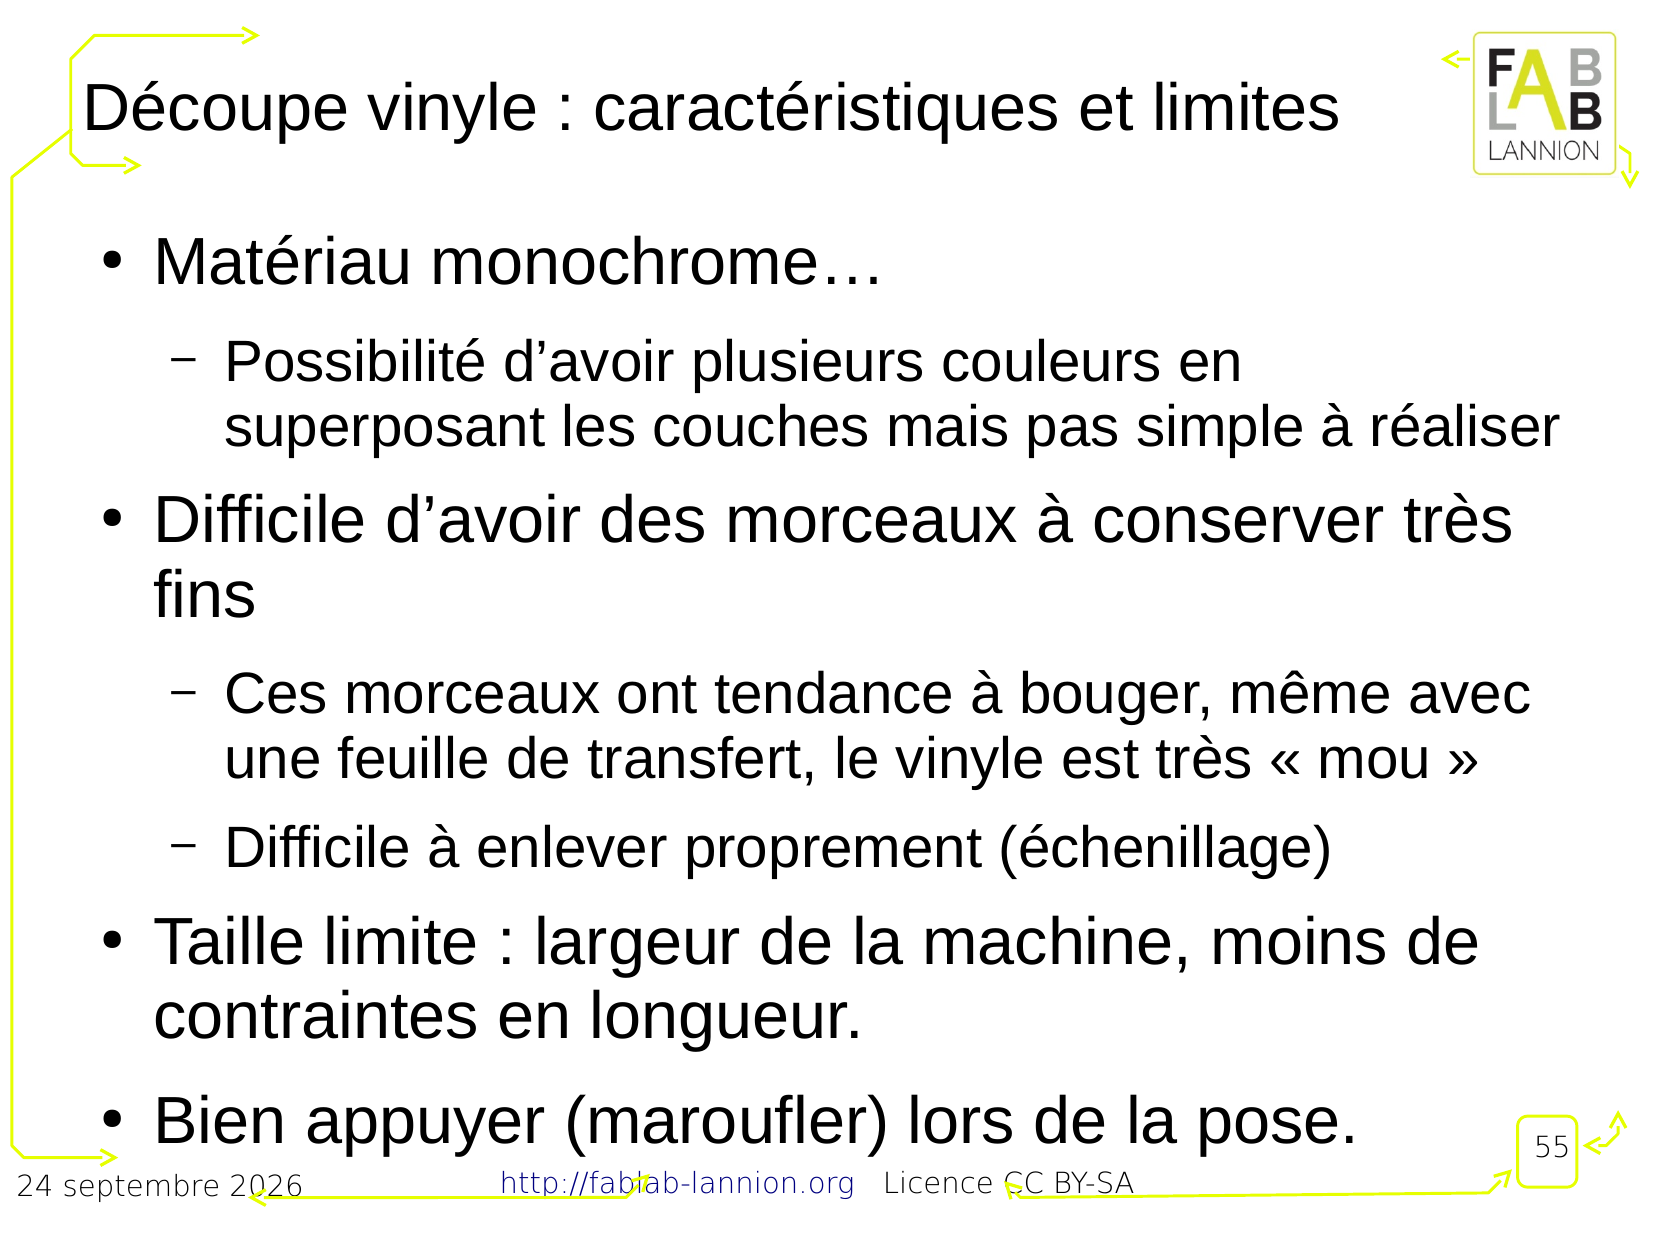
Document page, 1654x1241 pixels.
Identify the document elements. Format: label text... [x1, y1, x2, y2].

title Découpe vinyle : caractéristiques et limites [82, 49, 1441, 166]
picture [1470, 29, 1619, 178]
list Matériau monochrome… Possibilité d’avoir plusieurs couleurs en superposant les couches mais pas simple à réaliser Difficile d’avoir des morceaux à conserver très fins Ces morceaux ont tendance à bouger, même avec une feuille de transfert, le vinyle est très « mou » Difficile à enlever proprement (échenillage) Taille limite : largeur de la machine, moins de contraintes en longueur. Bien appuyer (maroufler) lors de la pose. [82, 224, 1571, 1170]
